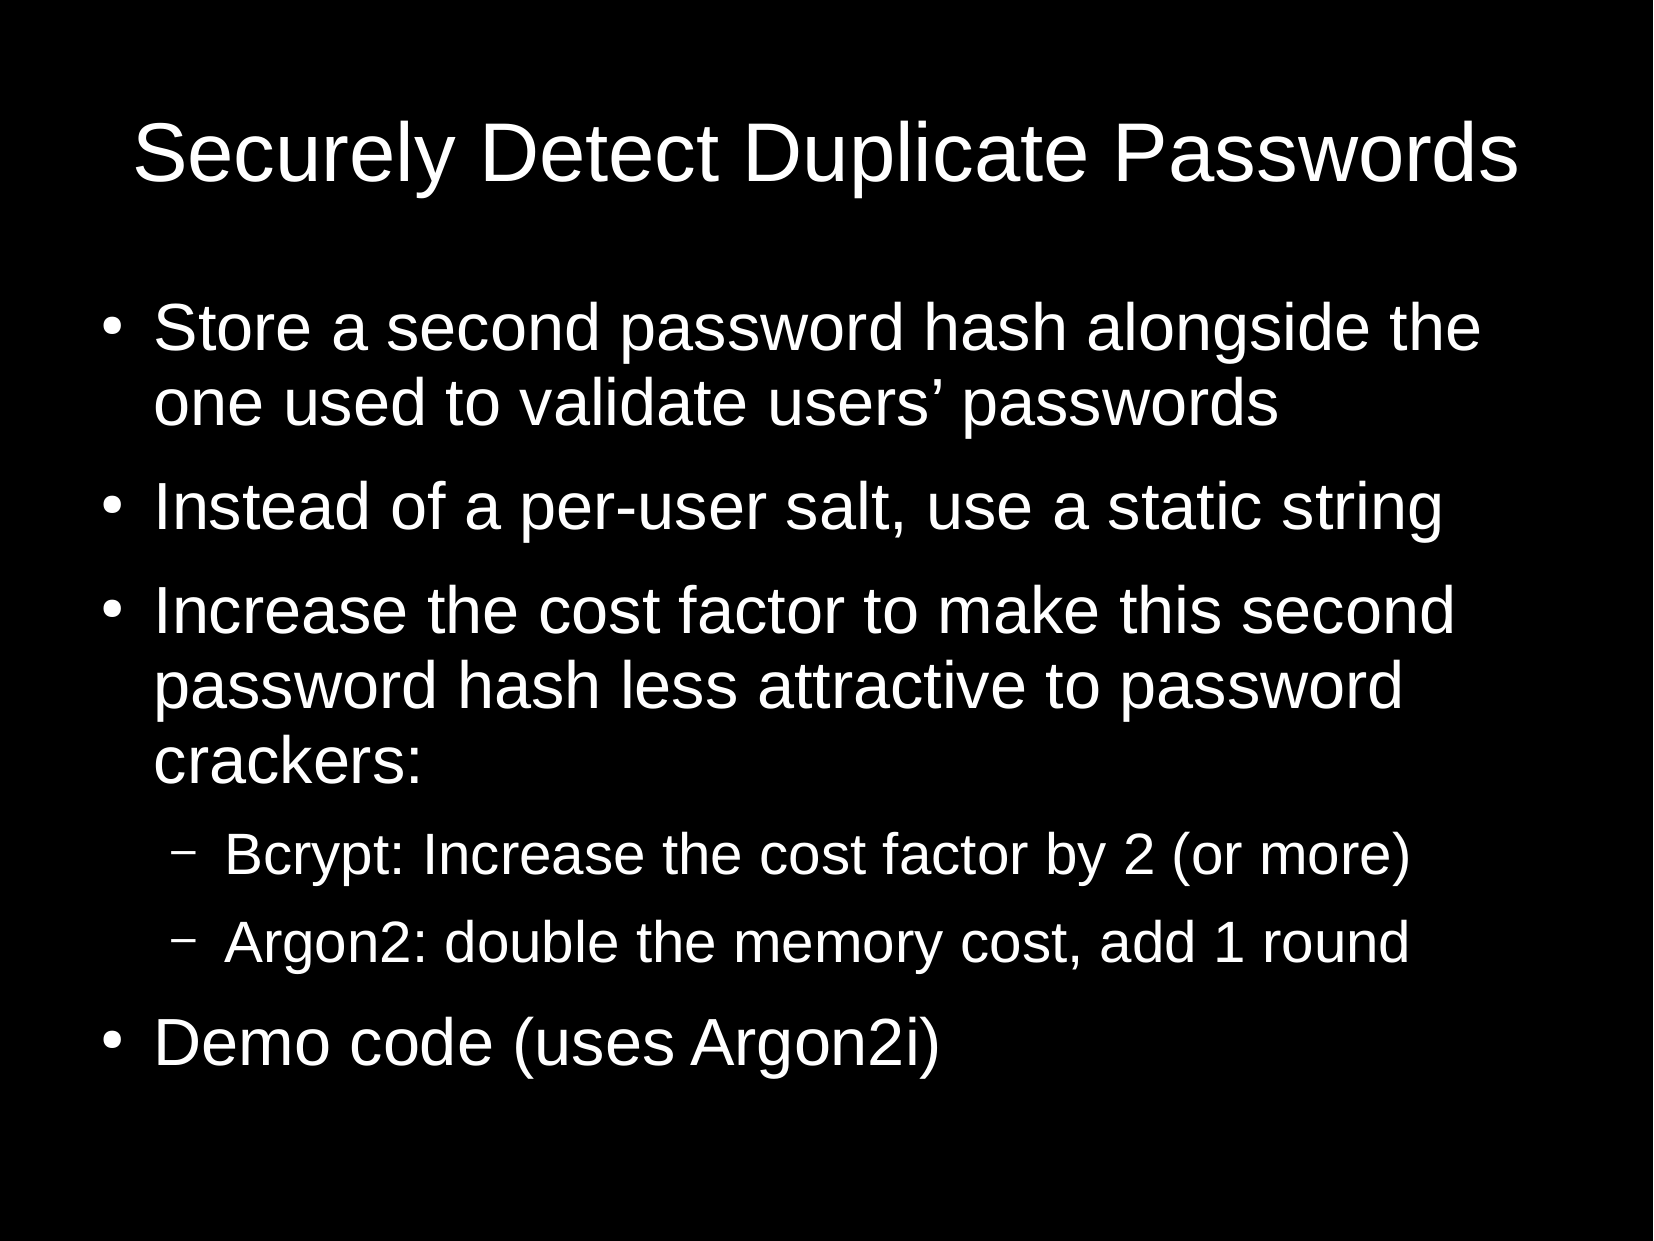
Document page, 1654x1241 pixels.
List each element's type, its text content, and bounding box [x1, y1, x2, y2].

list Store a second password hash alongside the one used to validate users’ passwords Instead of a per-user salt, use a static string Increase the cost factor to make this second password hash less attractive to password crackers: Bcrypt: Increase the cost factor by 2 (or more) Argon2: double the memory cost, add 1 round Demo code (uses Argon2i) [82, 290, 1571, 1156]
title Securely Detect Duplicate Passwords [82, 49, 1571, 257]
